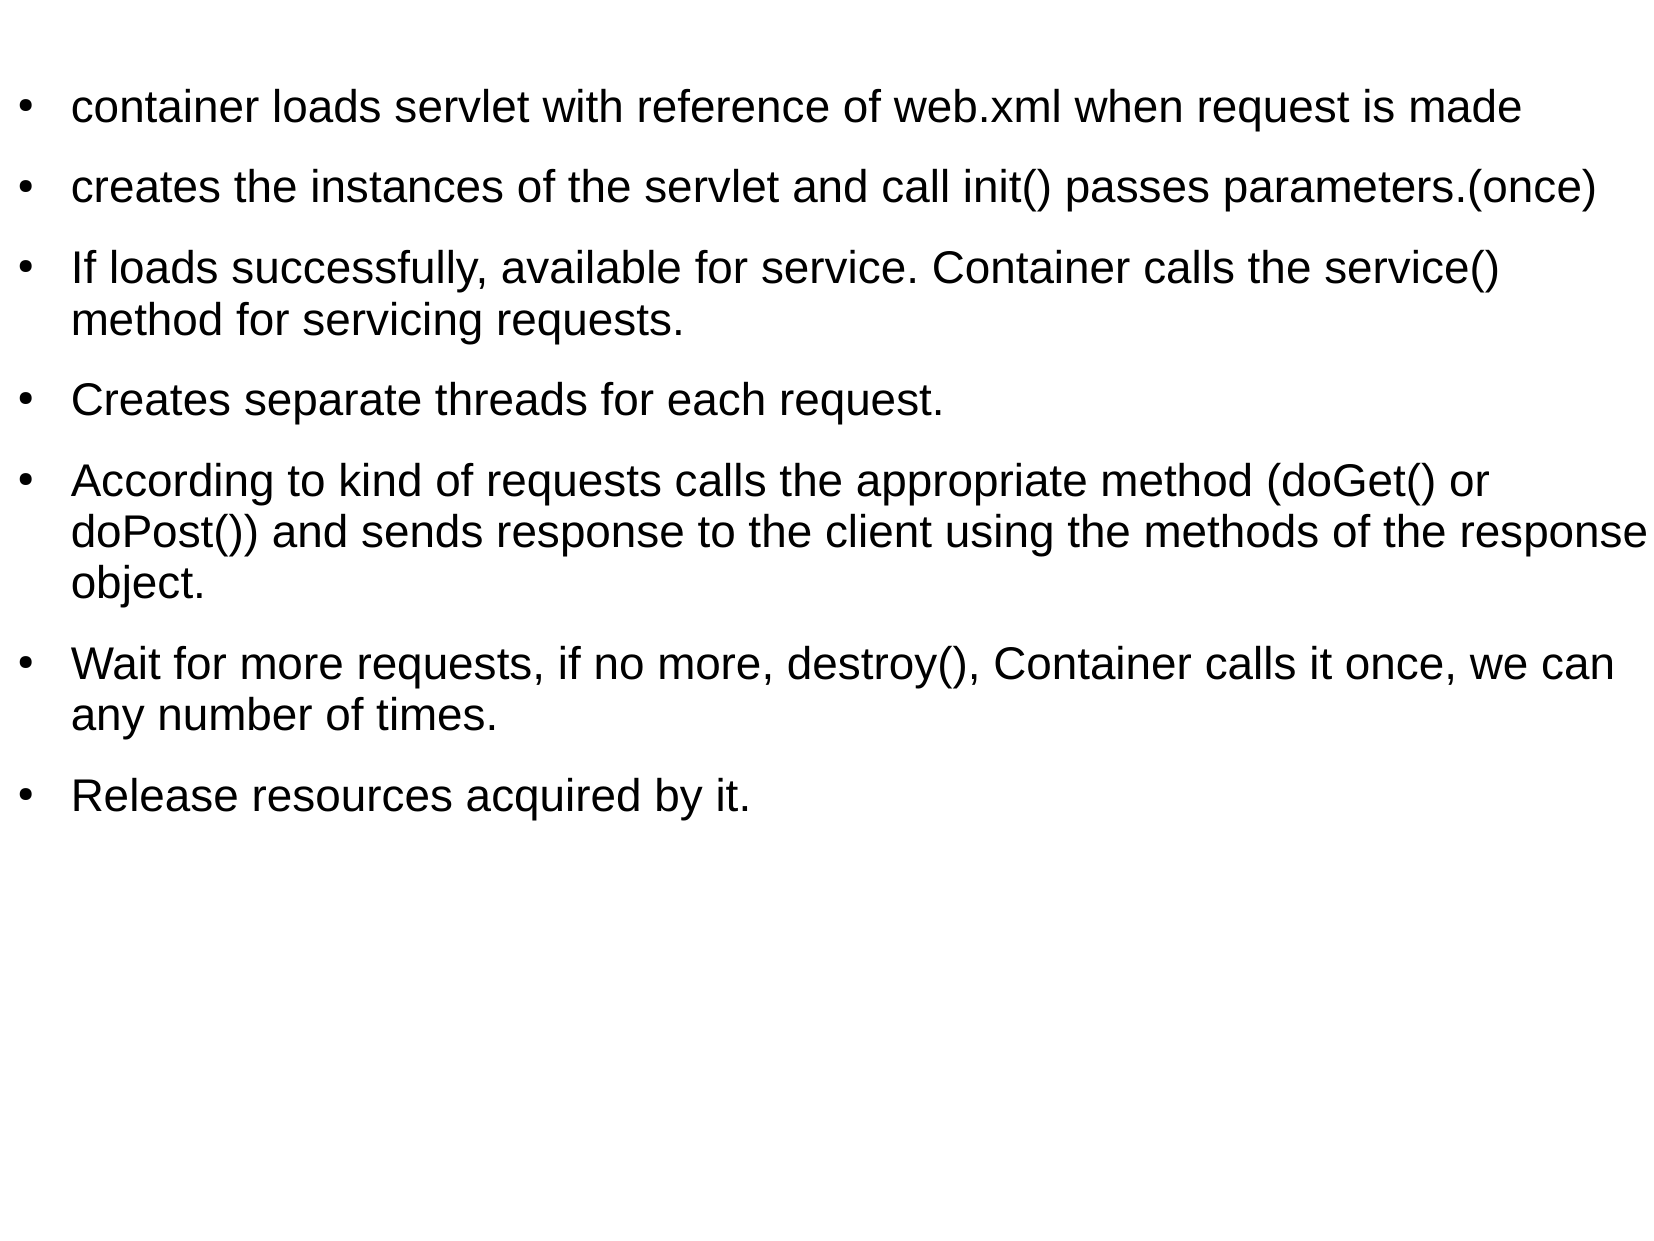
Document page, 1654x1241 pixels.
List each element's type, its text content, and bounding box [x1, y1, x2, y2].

list container loads servlet with reference of web.xml when request is made creates the instances of the servlet and call init() passes parameters.(once) If loads successfully, available for service. Container calls the service() method for servicing requests. Creates separate threads for each request. According to kind of requests calls the appropriate method (doGet() or doPost()) and sends response to the client using the methods of the response object. Wait for more requests, if no more, destroy(), Container calls it once, we can any number of times. Release resources acquired by it. [0, 0, 1654, 1241]
